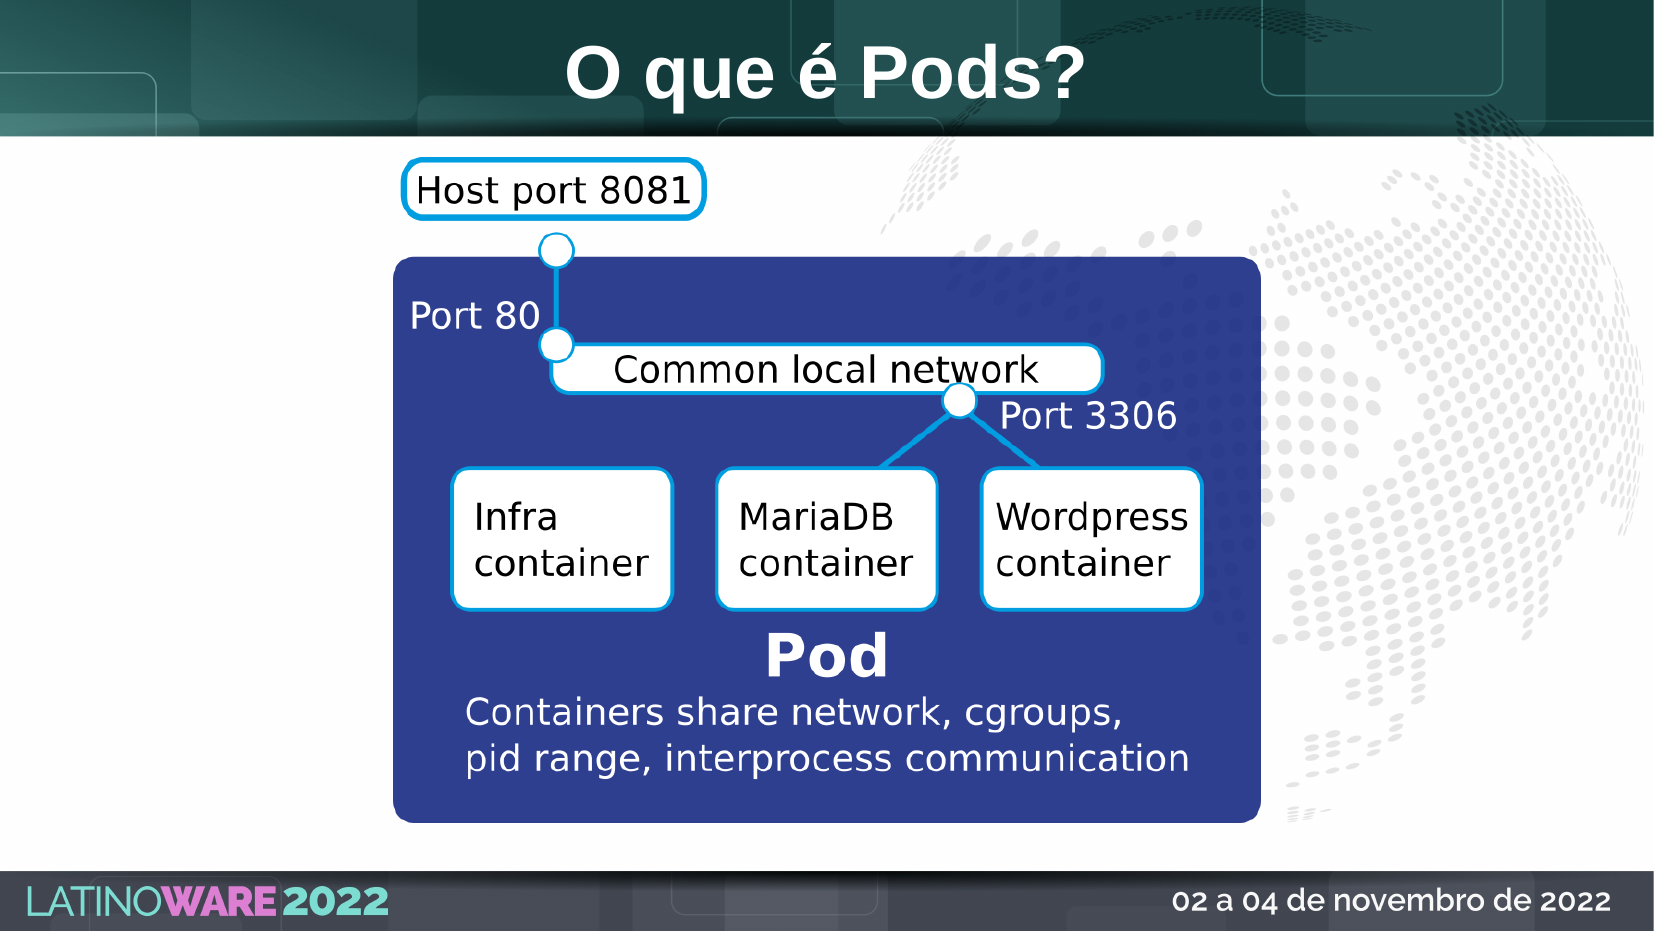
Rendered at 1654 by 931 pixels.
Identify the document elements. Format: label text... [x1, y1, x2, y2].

picture [0, 0, 1654, 931]
text_box O que é Pods? [135, 8, 1518, 129]
